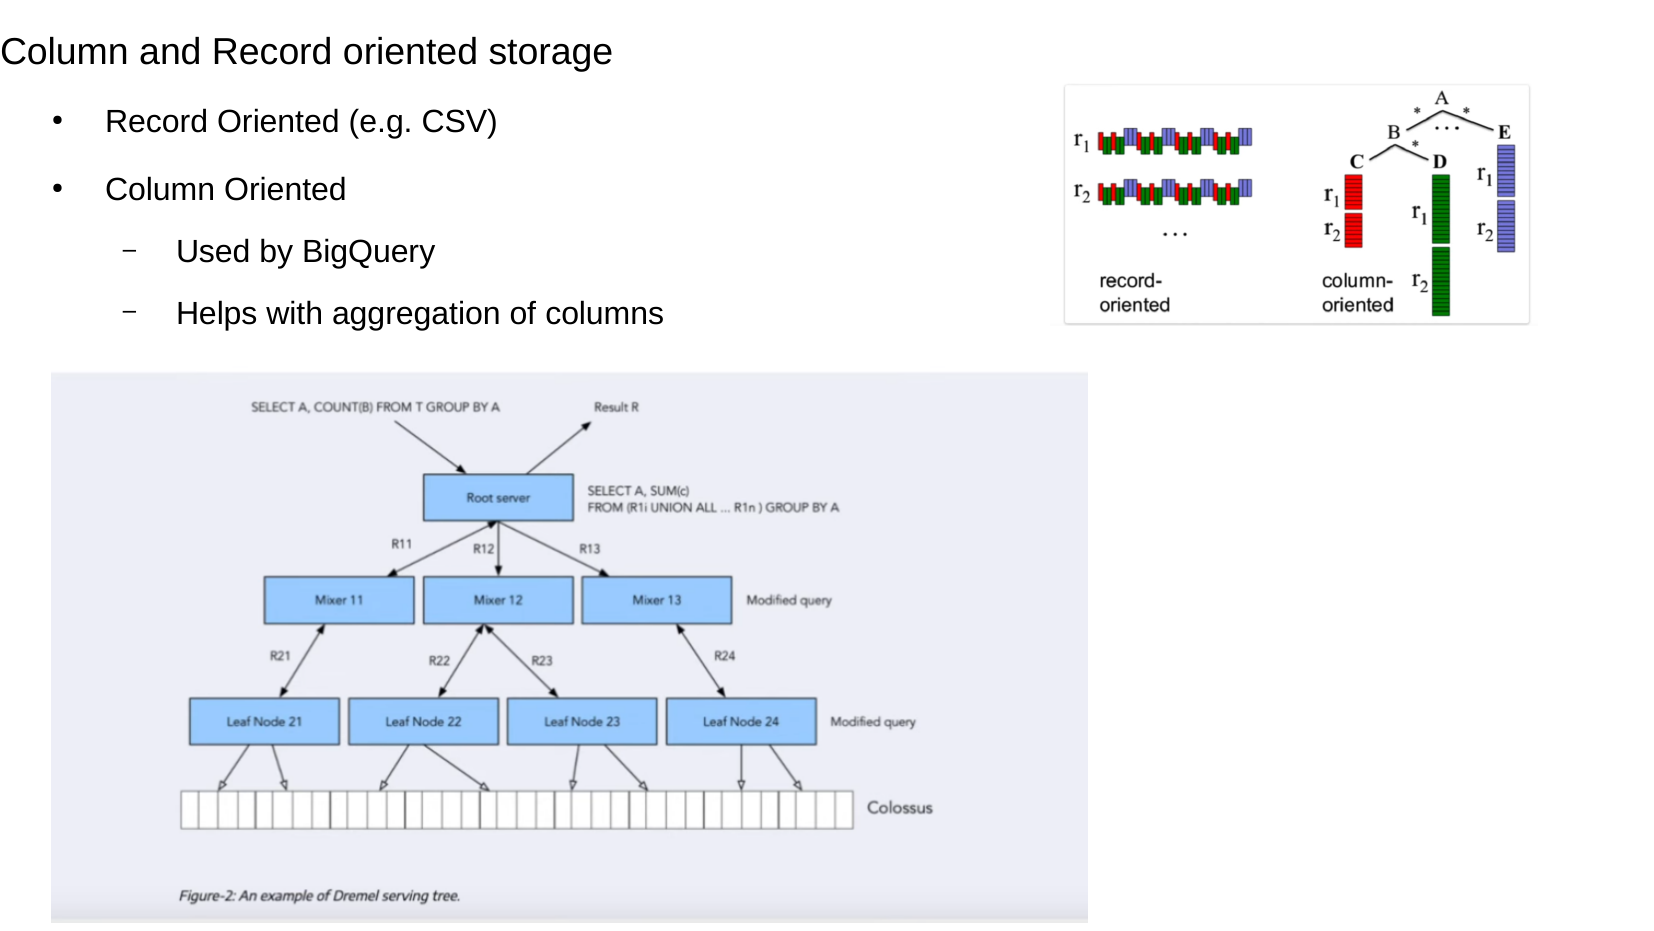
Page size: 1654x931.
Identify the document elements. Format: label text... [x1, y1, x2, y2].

list Record Oriented (e.g. CSV) Column Oriented Used by BigQuery Helps with aggregation of columns [34, 103, 1576, 722]
picture [51, 366, 1088, 923]
title Column and Record oriented storage [0, 0, 1541, 104]
picture [1050, 74, 1538, 326]
